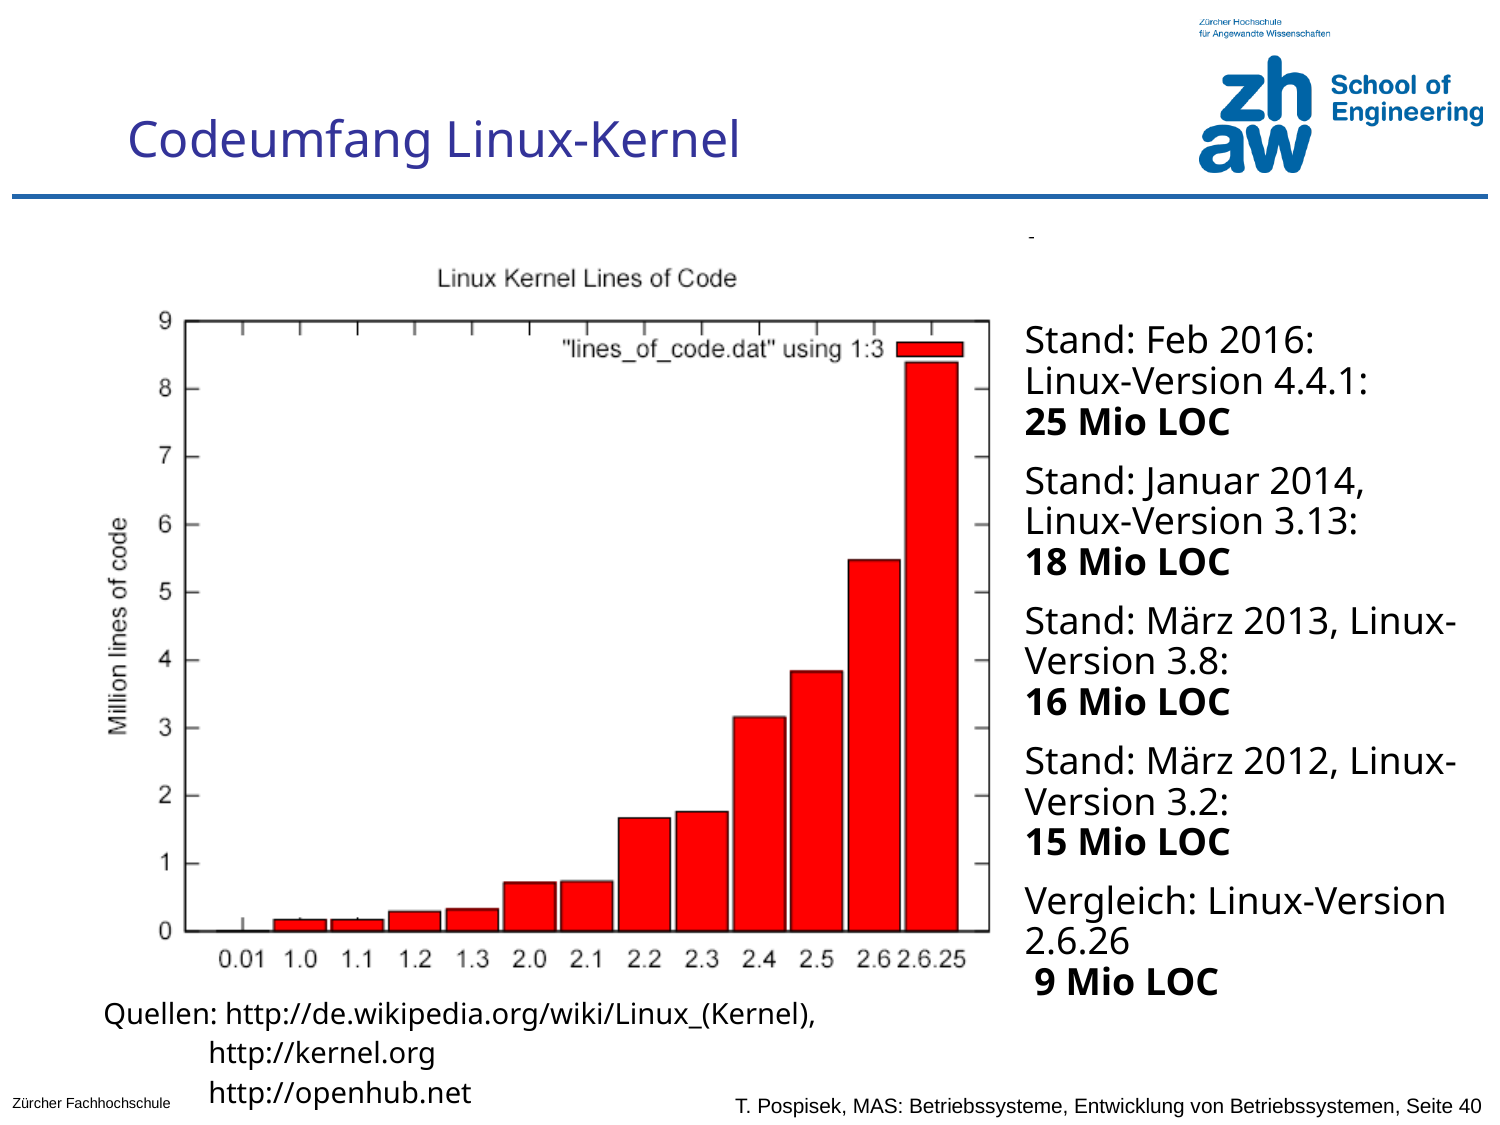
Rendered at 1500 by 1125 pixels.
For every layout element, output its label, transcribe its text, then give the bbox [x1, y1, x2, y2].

text_box Stand: Feb 2016: Linux-Version 4.4.1: 25 Mio LOC Stand: Januar 2014, Linux-Version 3.13: 18 Mio LOC Stand: März 2013, Linux-Version 3.8: 16 Mio LOC Stand: März 2012, Linux-Version 3.2: 15 Mio LOC Vergleich: Linux-Version 2.6.26 9 Mio LOC [1009, 314, 1483, 787]
title Codeumfang Linux-Kernel [112, 50, 1391, 175]
text_box Quellen: http://de.wikipedia.org/wiki/Linux_(Kernel), http://kernel.org http://openhub.net [88, 987, 1089, 1122]
picture [96, 237, 1034, 988]
picture [1199, 19, 1483, 173]
